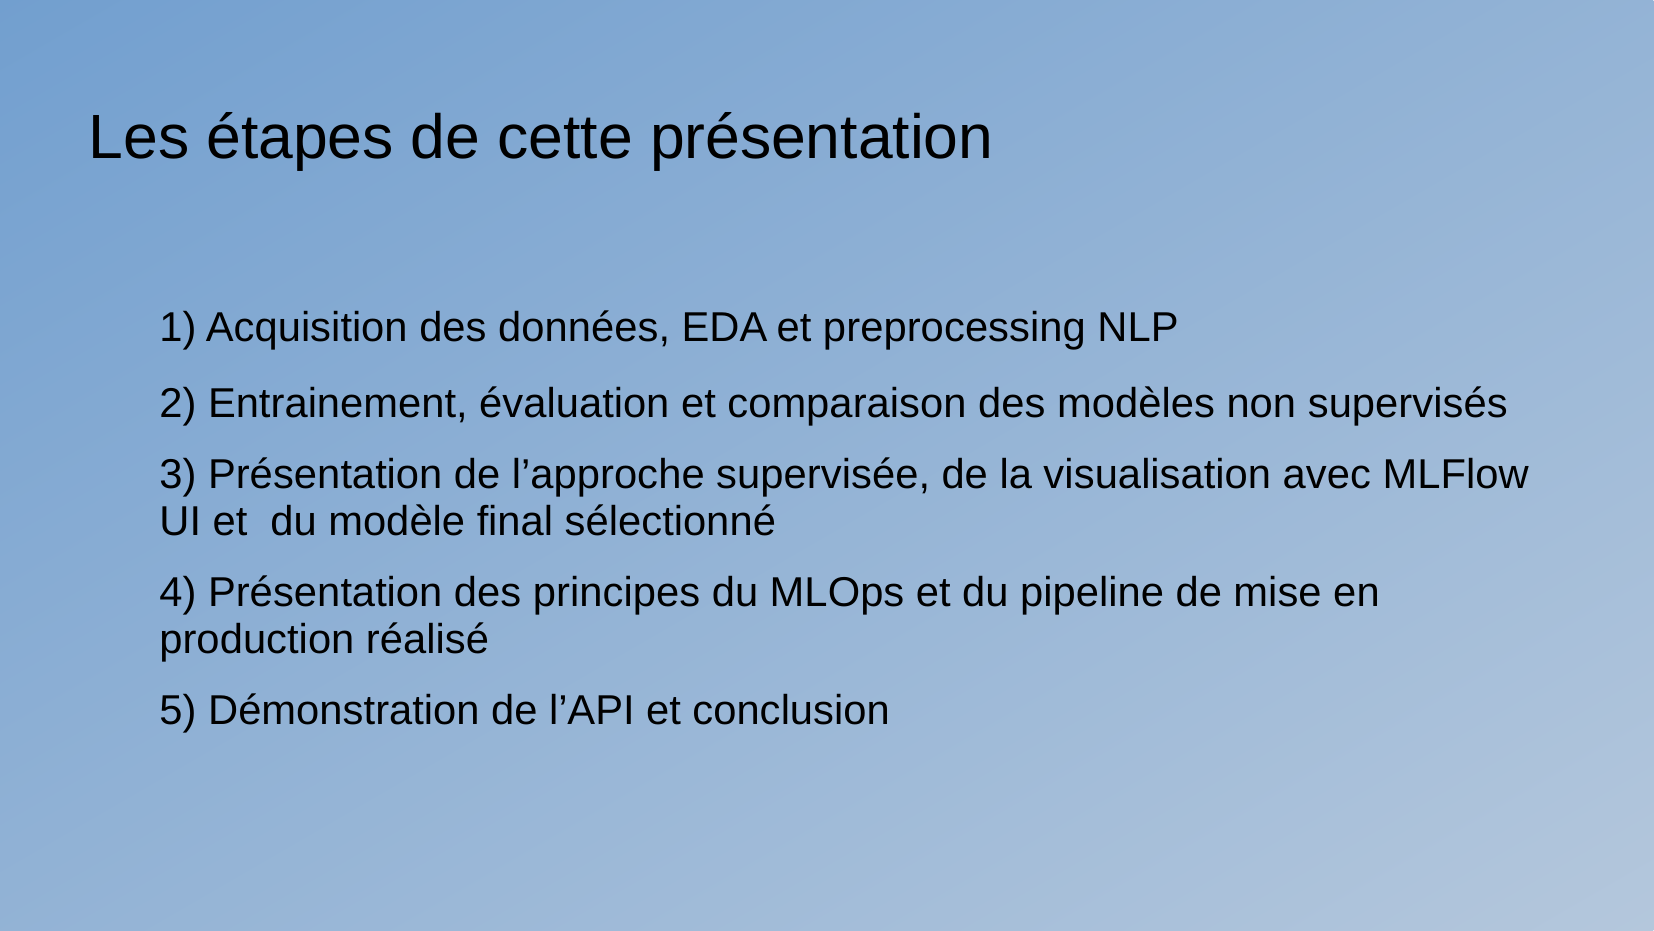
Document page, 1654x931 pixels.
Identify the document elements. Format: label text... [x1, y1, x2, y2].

title Les étapes de cette présentation [88, 59, 1577, 215]
list 1) Acquisition des données, EDA et preprocessing NLP 2) Entrainement, évaluation et comparaison des modèles non supervisés 3) Présentation de l’approche supervisée, de la visualisation avec MLFlow UI et du modèle final sélectionné 4) Présentation des principes du MLOps et du pipeline de mise en production réalisé 5) Démonstration de l’API et conclusion [88, 303, 1577, 931]
